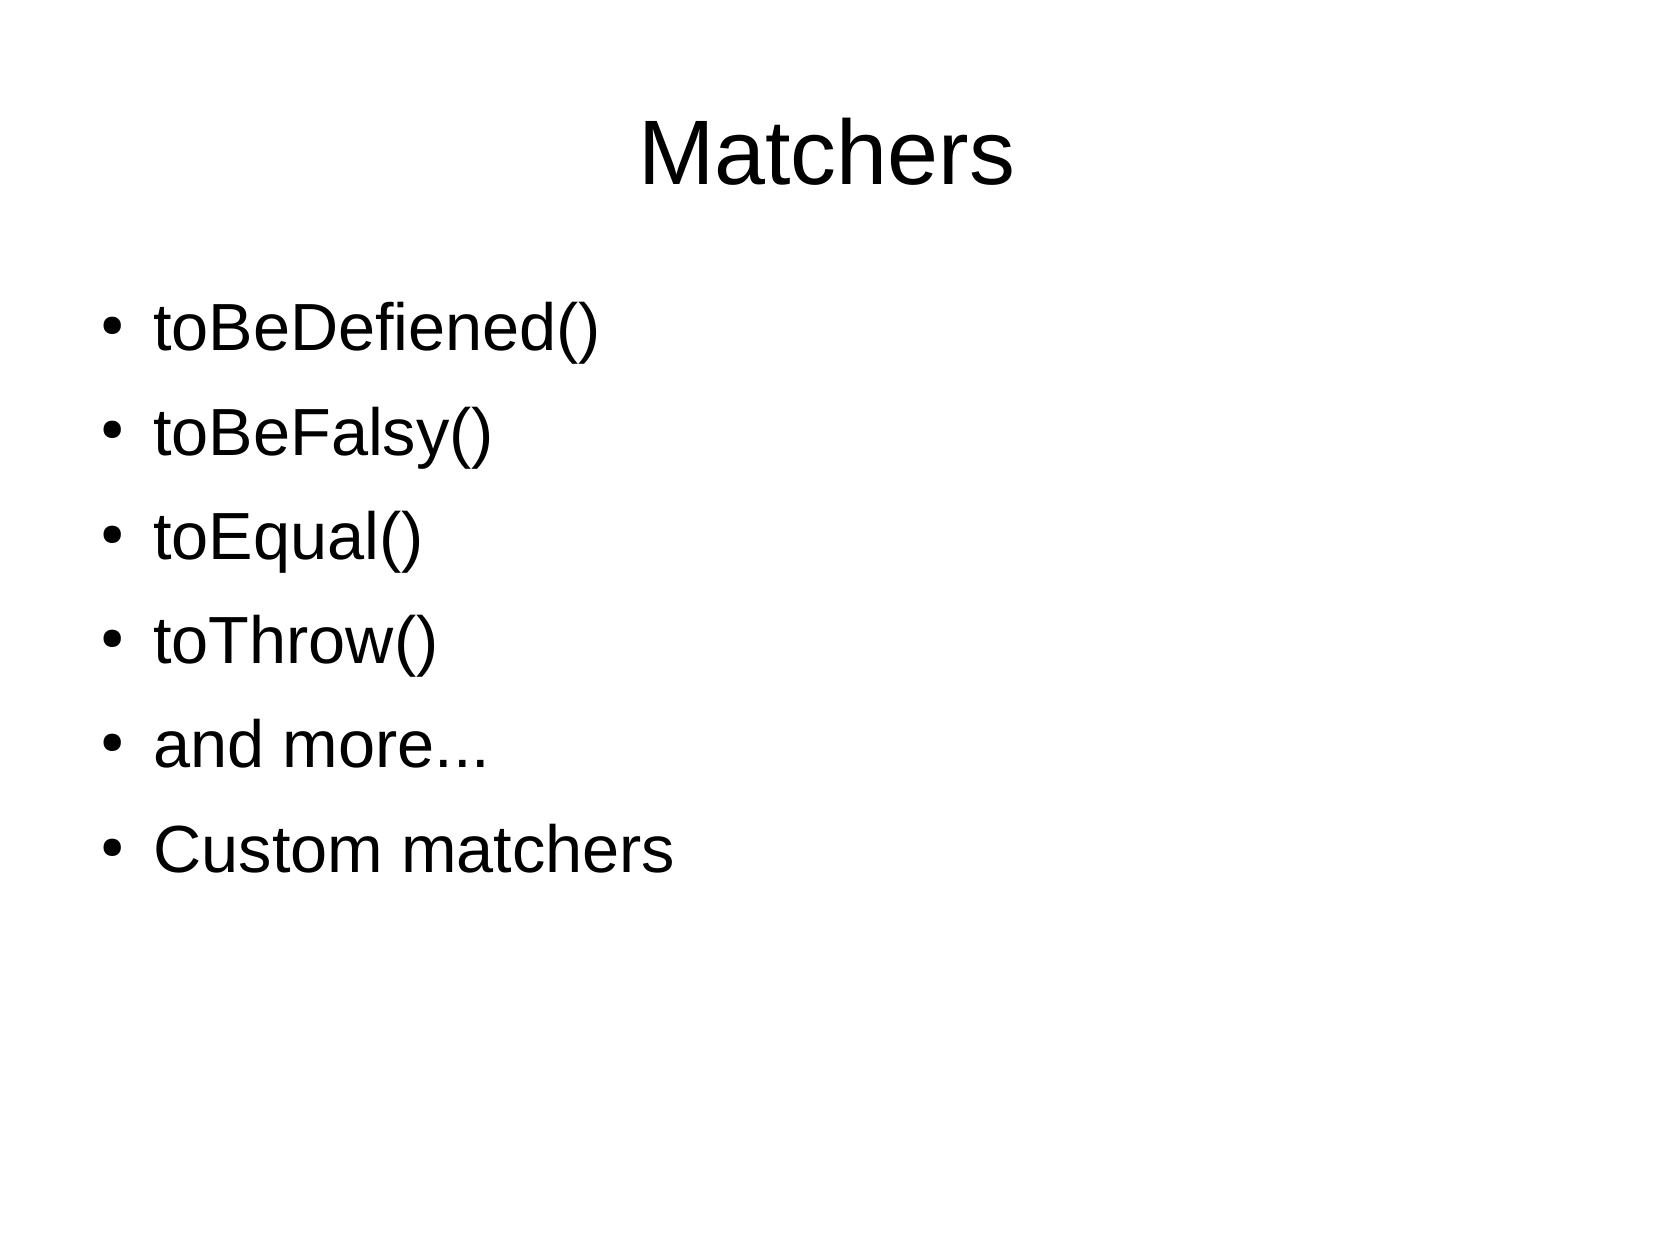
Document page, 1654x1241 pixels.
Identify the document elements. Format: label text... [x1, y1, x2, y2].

list toBeDefiened() toBeFalsy() toEqual() toThrow() and more... Custom matchers [82, 290, 1571, 1010]
title Matchers [82, 49, 1571, 257]
